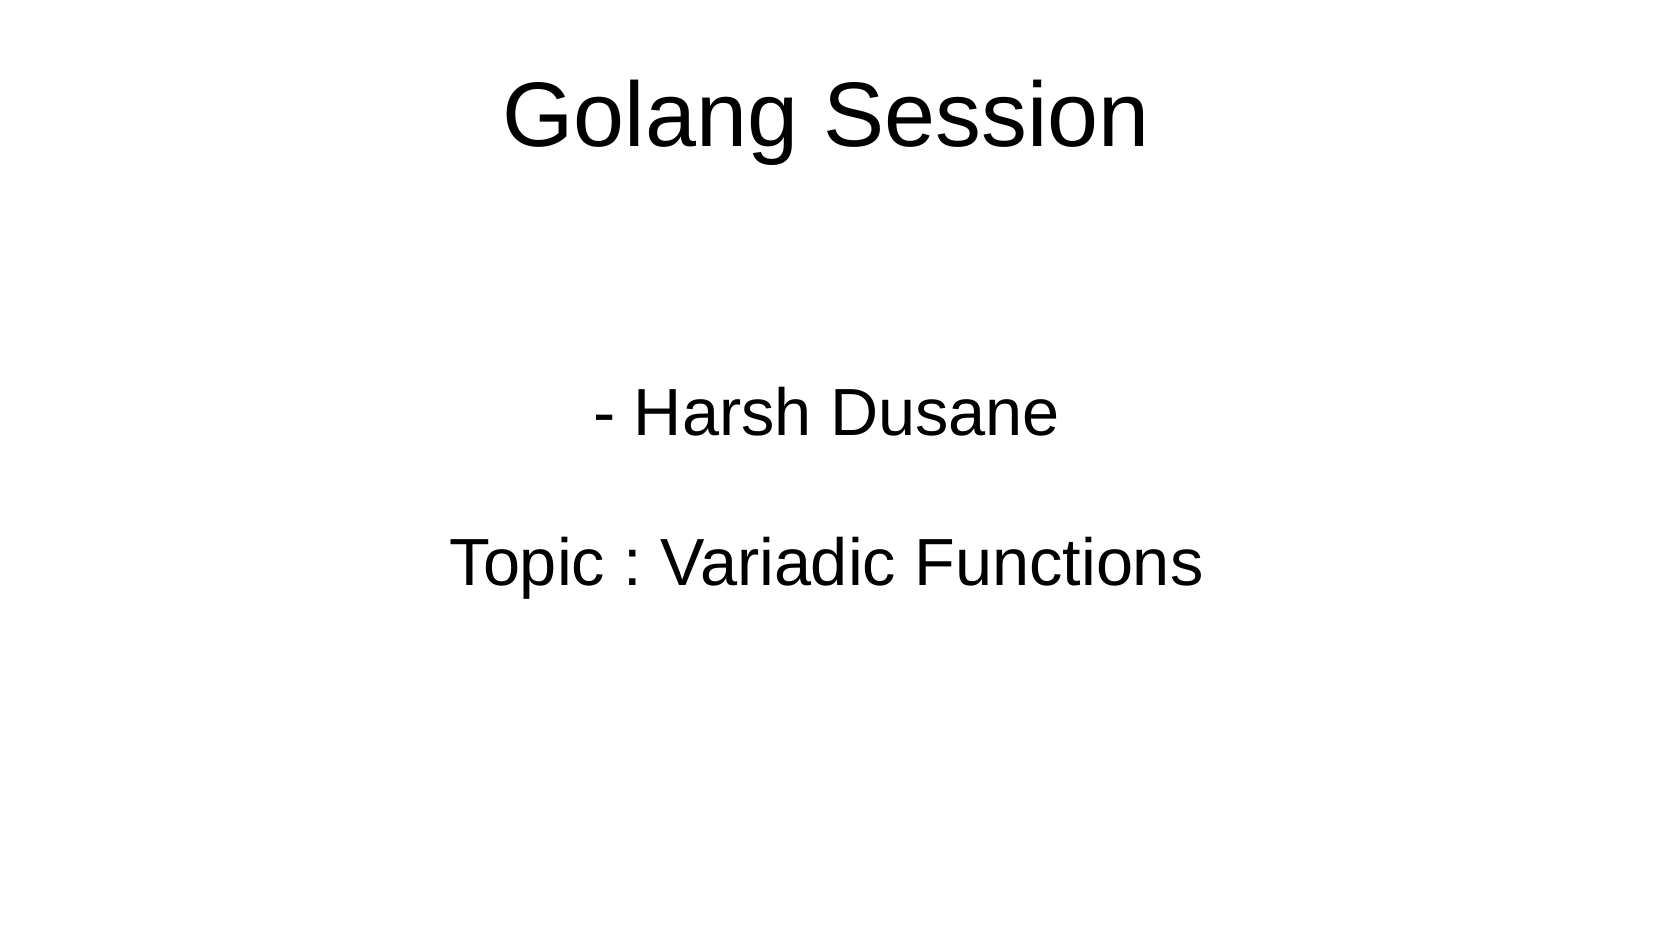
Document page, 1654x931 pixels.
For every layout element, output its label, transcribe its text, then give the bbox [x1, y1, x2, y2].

title Golang Session [82, 37, 1571, 193]
subtitle - Harsh Dusane Topic : Variadic Functions [82, 217, 1571, 758]
